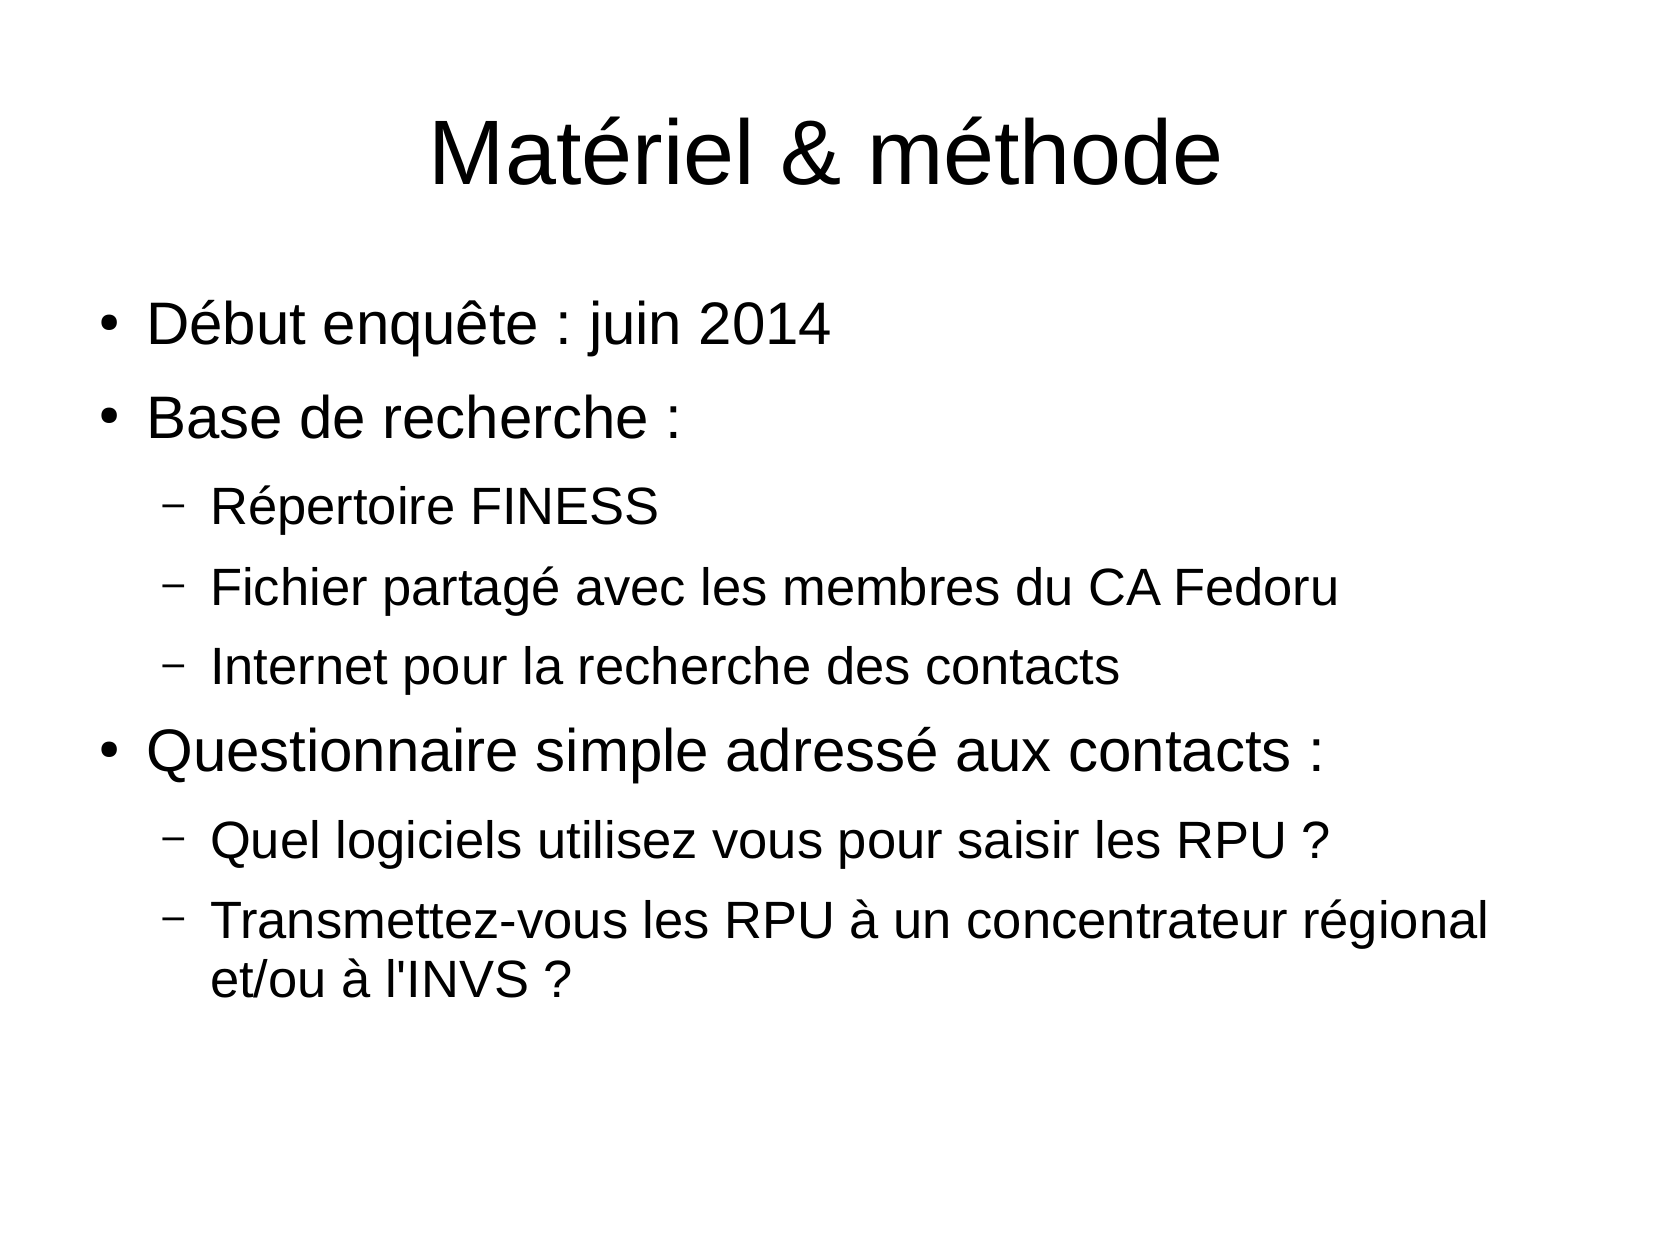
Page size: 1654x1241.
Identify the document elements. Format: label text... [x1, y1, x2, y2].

list Début enquête : juin 2014 Base de recherche : Répertoire FINESS Fichier partagé avec les membres du CA Fedoru Internet pour la recherche des contacts Questionnaire simple adressé aux contacts : Quel logiciels utilisez vous pour saisir les RPU ? Transmettez-vous les RPU à un concentrateur régional et/ou à l'INVS ? [82, 290, 1571, 1010]
title Matériel & méthode [82, 49, 1571, 257]
